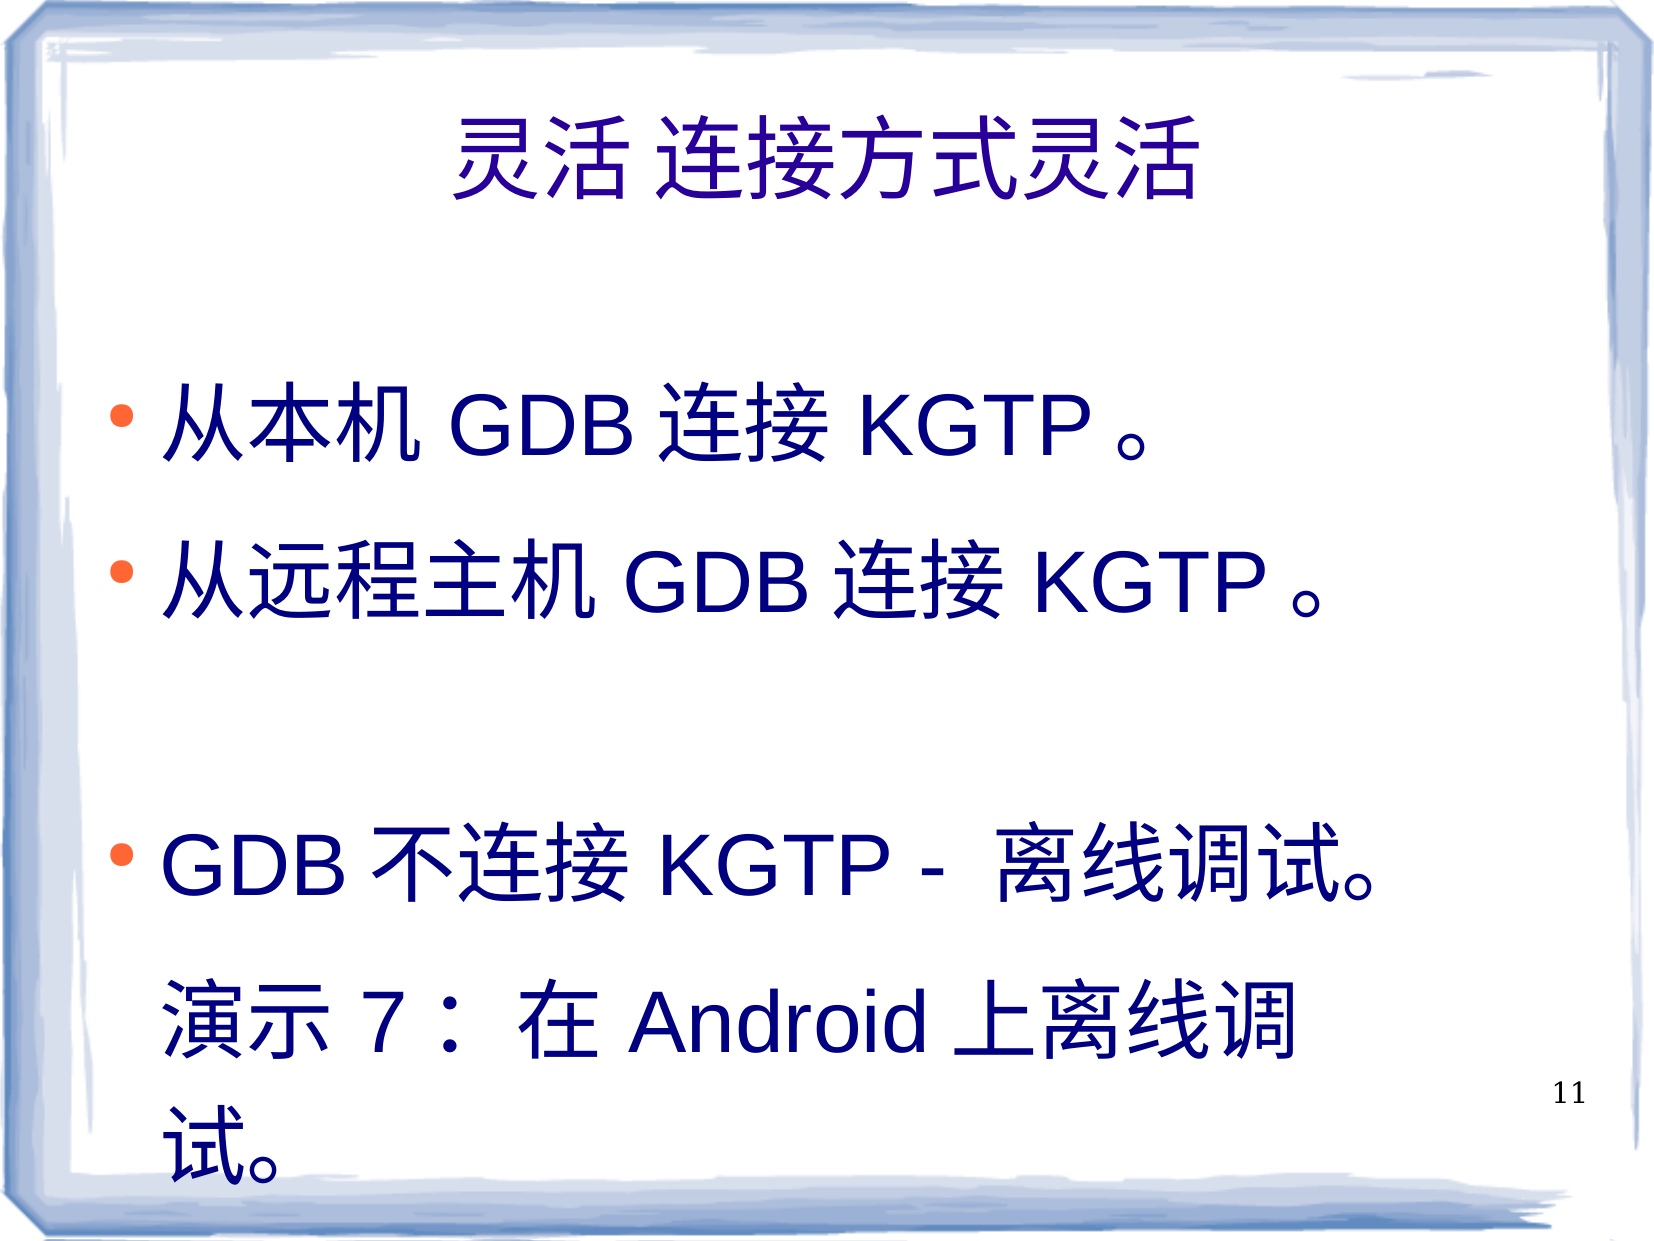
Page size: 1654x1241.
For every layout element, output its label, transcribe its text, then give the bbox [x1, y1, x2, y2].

title 灵活 连接方式灵活 [82, 49, 1571, 257]
list 从本机GDB连接KGTP。 从远程主机GDB连接KGTP。 GDB不连接KGTP - 离线调试。 演示7：在Android上离线调试。 [88, 354, 1447, 1085]
picture [0, 0, 1654, 1241]
